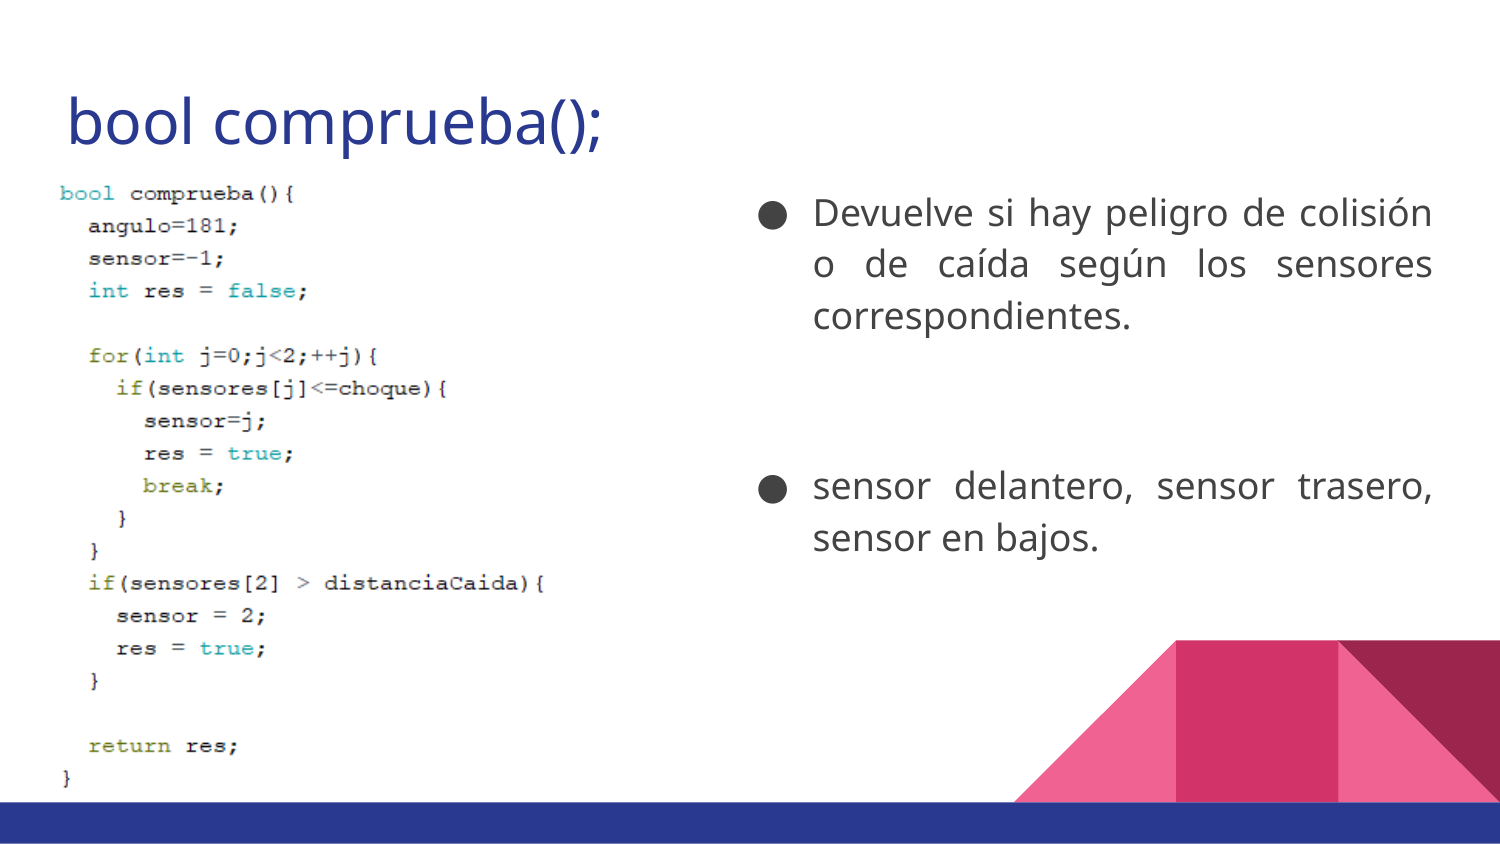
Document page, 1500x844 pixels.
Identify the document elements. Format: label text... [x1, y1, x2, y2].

title bool comprueba(); [51, 67, 1449, 166]
list Devuelve si hay peligro de colisión o de caída según los sensores correspondientes. sensor delantero, sensor trasero, sensor en bajos. [723, 166, 1449, 642]
picture [51, 166, 723, 794]
